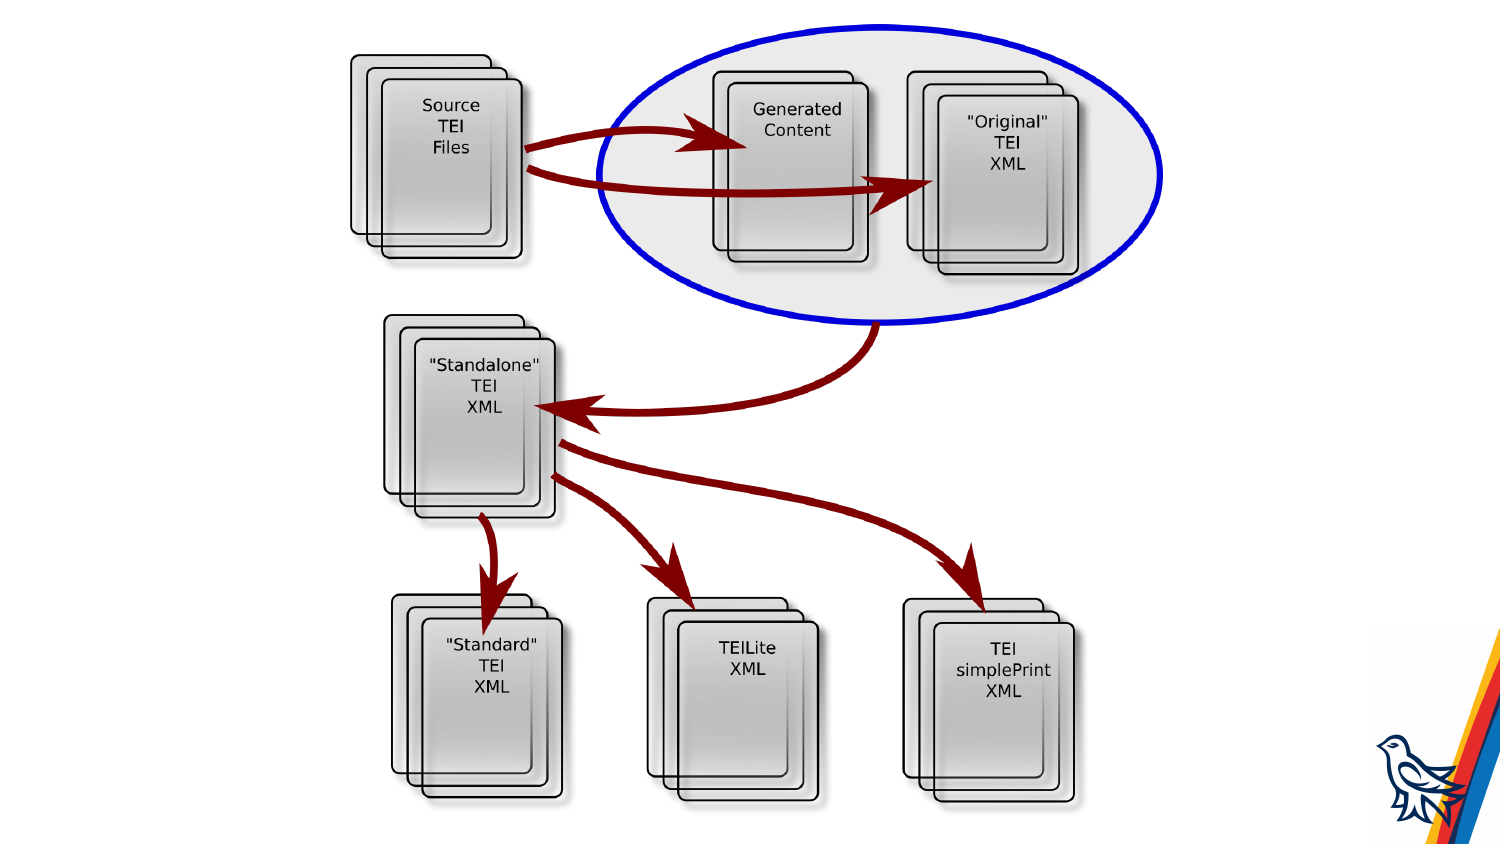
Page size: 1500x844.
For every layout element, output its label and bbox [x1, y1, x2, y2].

picture [1372, 628, 1500, 844]
picture [337, 24, 1163, 819]
